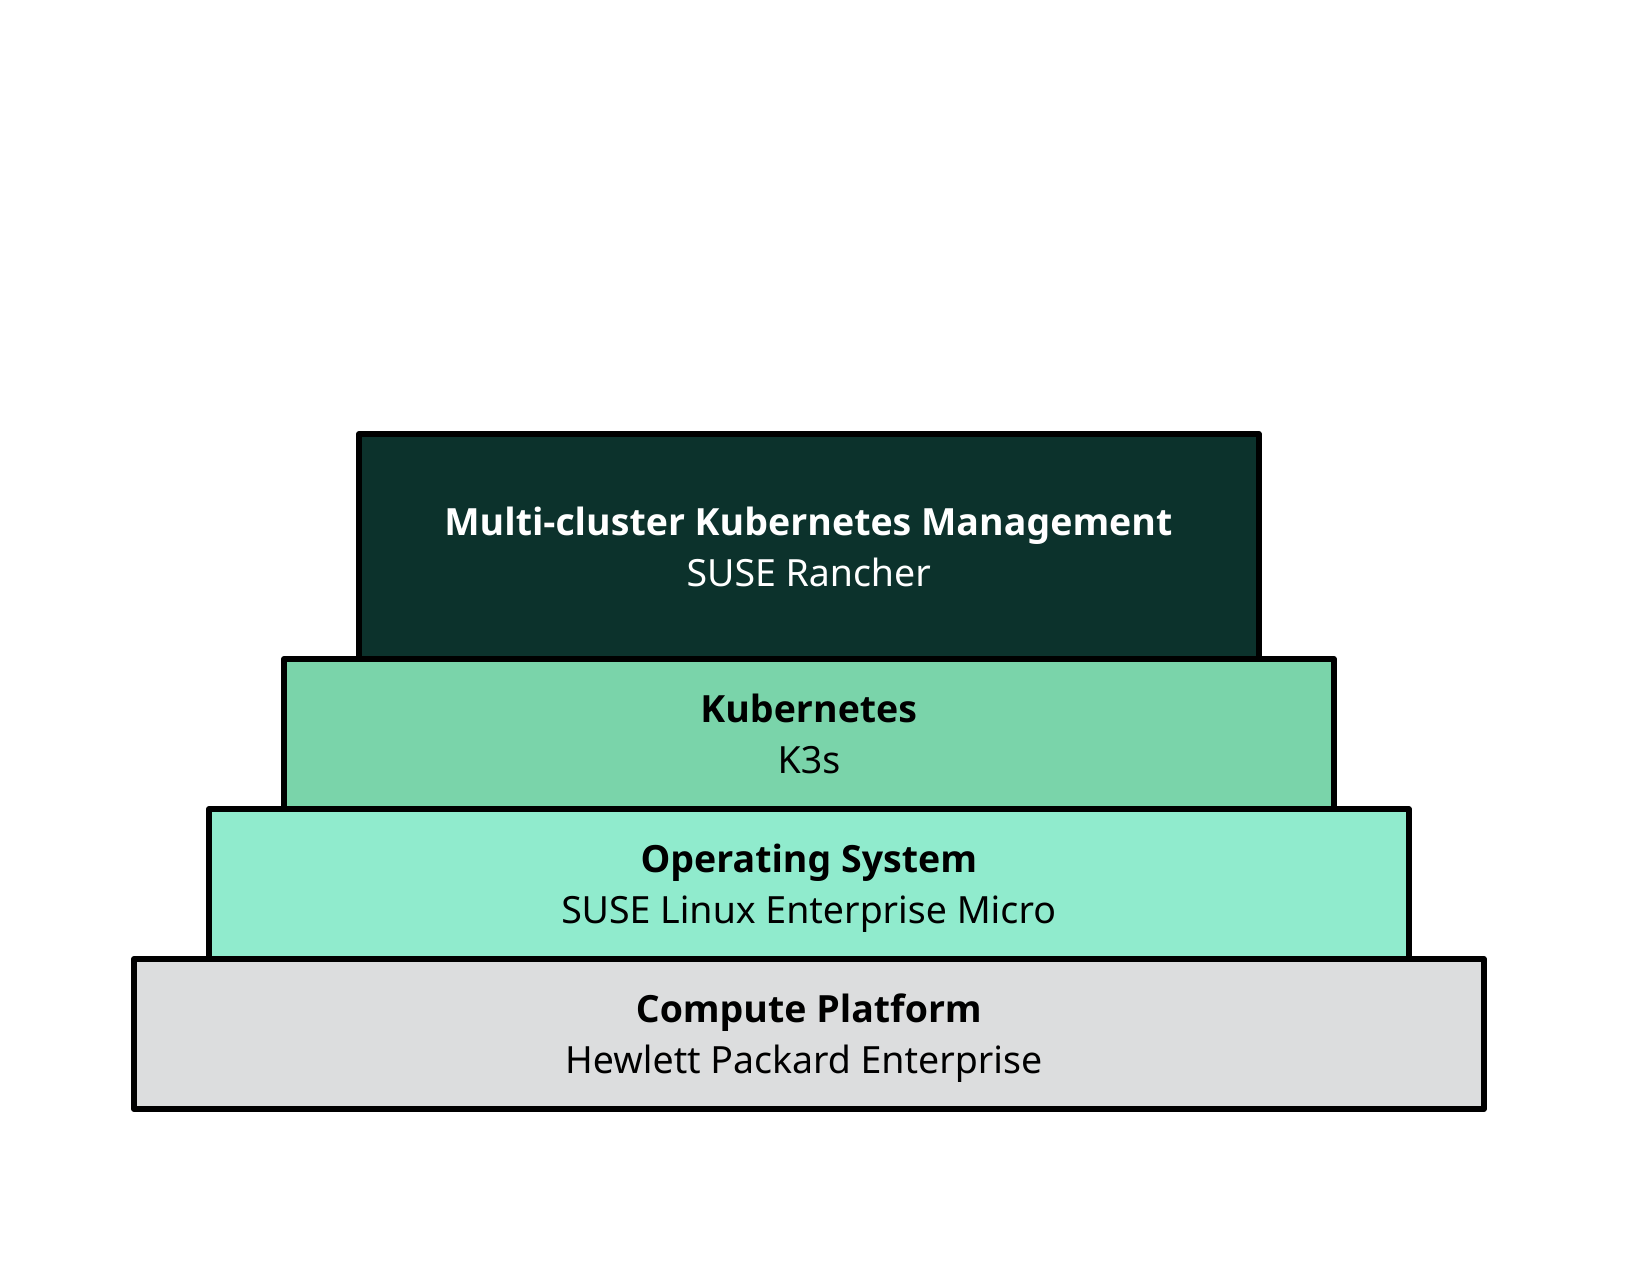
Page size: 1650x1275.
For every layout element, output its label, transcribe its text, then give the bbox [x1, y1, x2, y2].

text_box Operating System SUSE Linux Enterprise Micro [208, 809, 1409, 960]
text_box Compute Platform Hewlett Packard Enterprise [133, 958, 1484, 1109]
text_box Kubernetes K3s [283, 658, 1334, 809]
text_box Multi-cluster Kubernetes Management SUSE Rancher [358, 433, 1259, 659]
